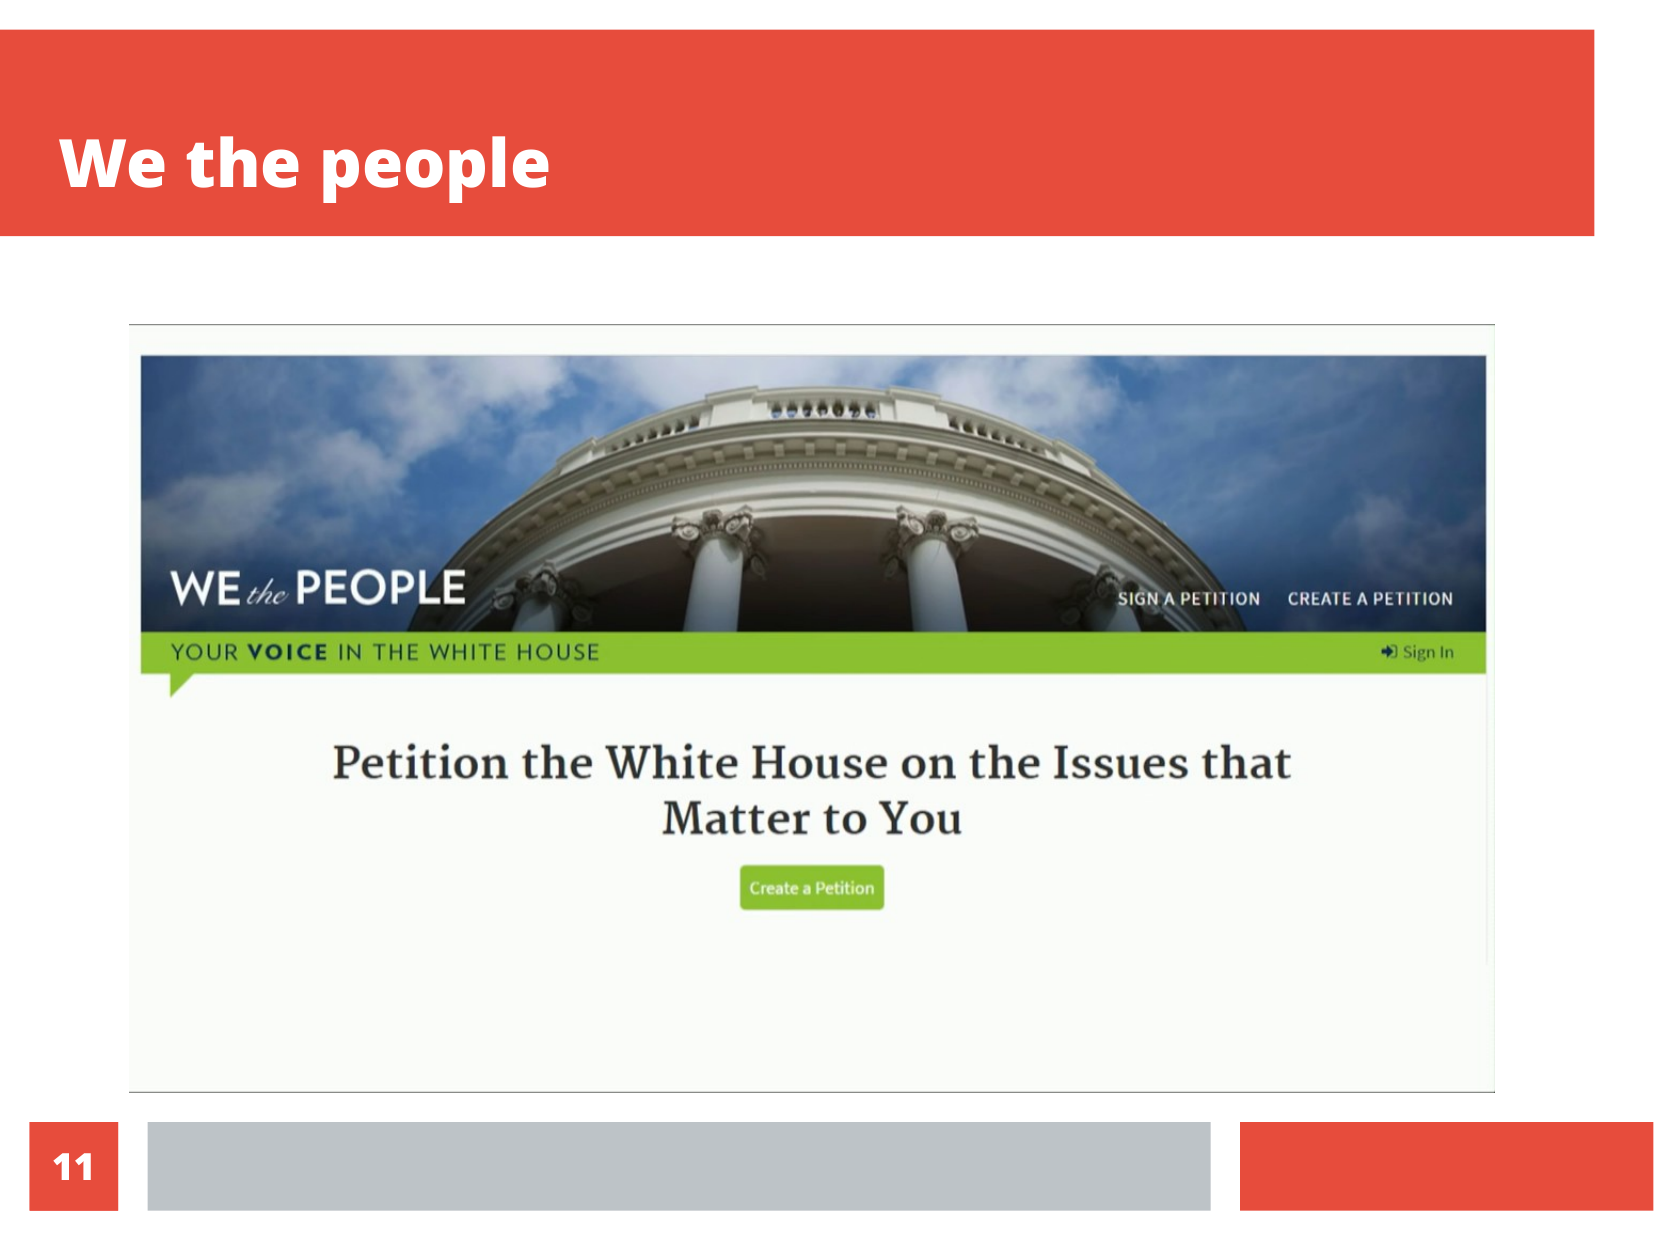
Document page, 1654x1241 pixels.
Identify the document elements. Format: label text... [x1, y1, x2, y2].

picture [129, 324, 1495, 1093]
title We the people [59, 59, 1595, 207]
